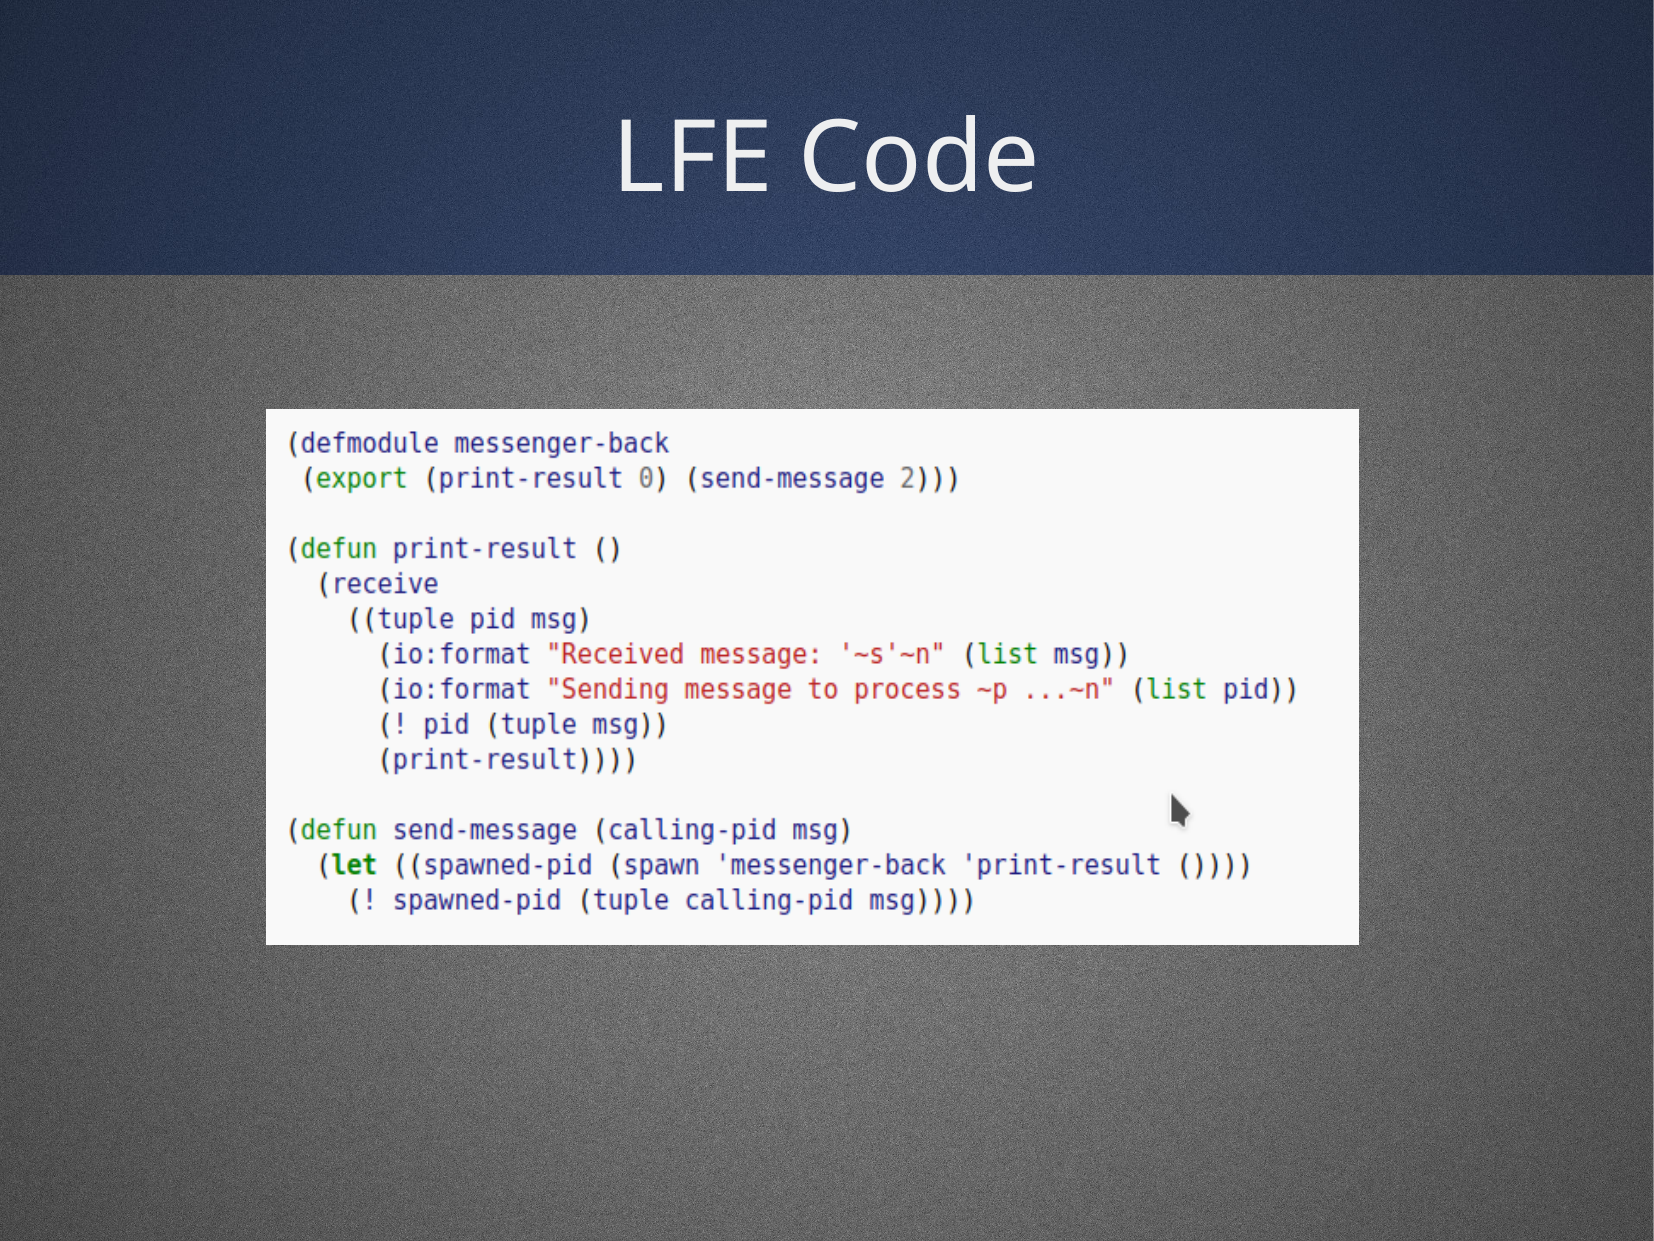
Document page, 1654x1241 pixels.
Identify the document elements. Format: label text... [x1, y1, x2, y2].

picture [0, 0, 1654, 1241]
title LFE Code [82, 49, 1571, 257]
